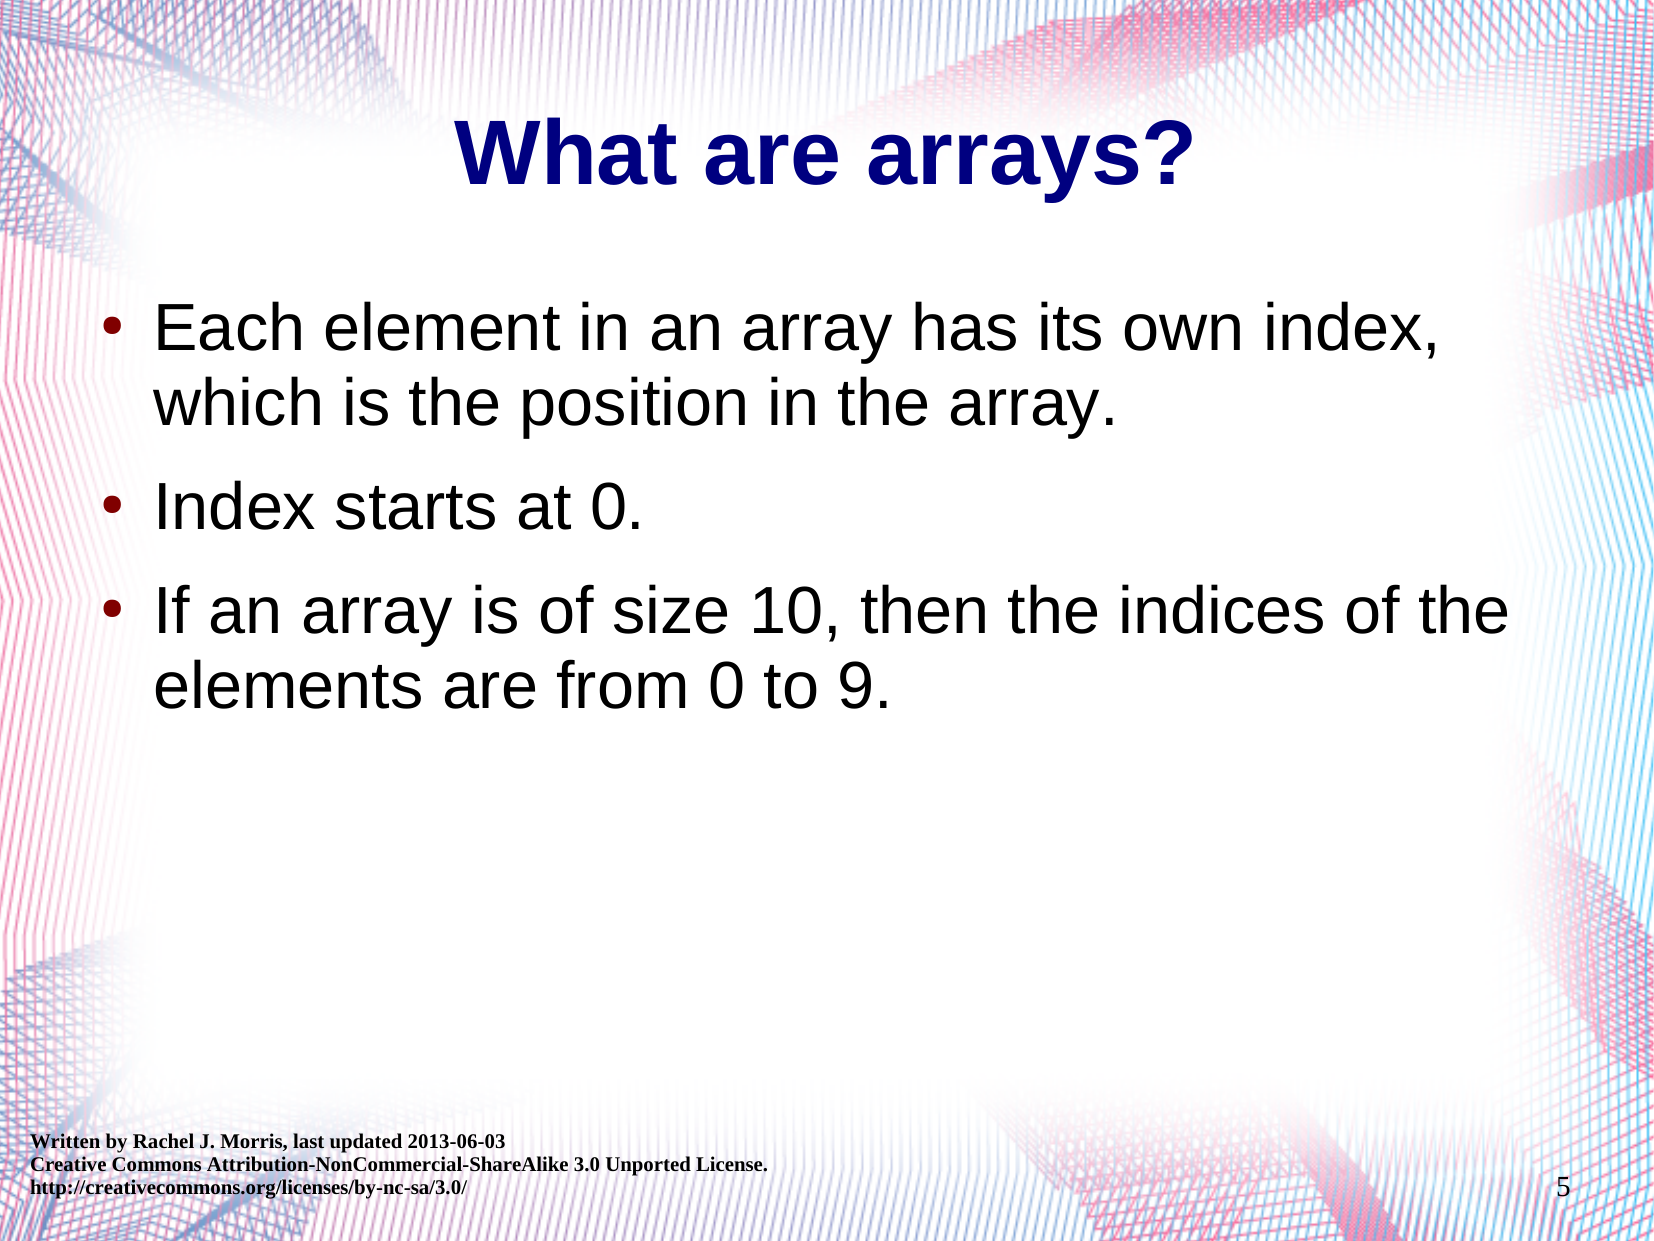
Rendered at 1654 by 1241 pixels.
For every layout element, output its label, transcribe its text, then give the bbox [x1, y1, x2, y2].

list Each element in an array has its own index, which is the position in the array. Index starts at 0. If an array is of size 10, then the indices of the elements are from 0 to 9. [82, 290, 1571, 1010]
picture [0, 0, 1654, 1241]
title What are arrays? [82, 49, 1571, 257]
